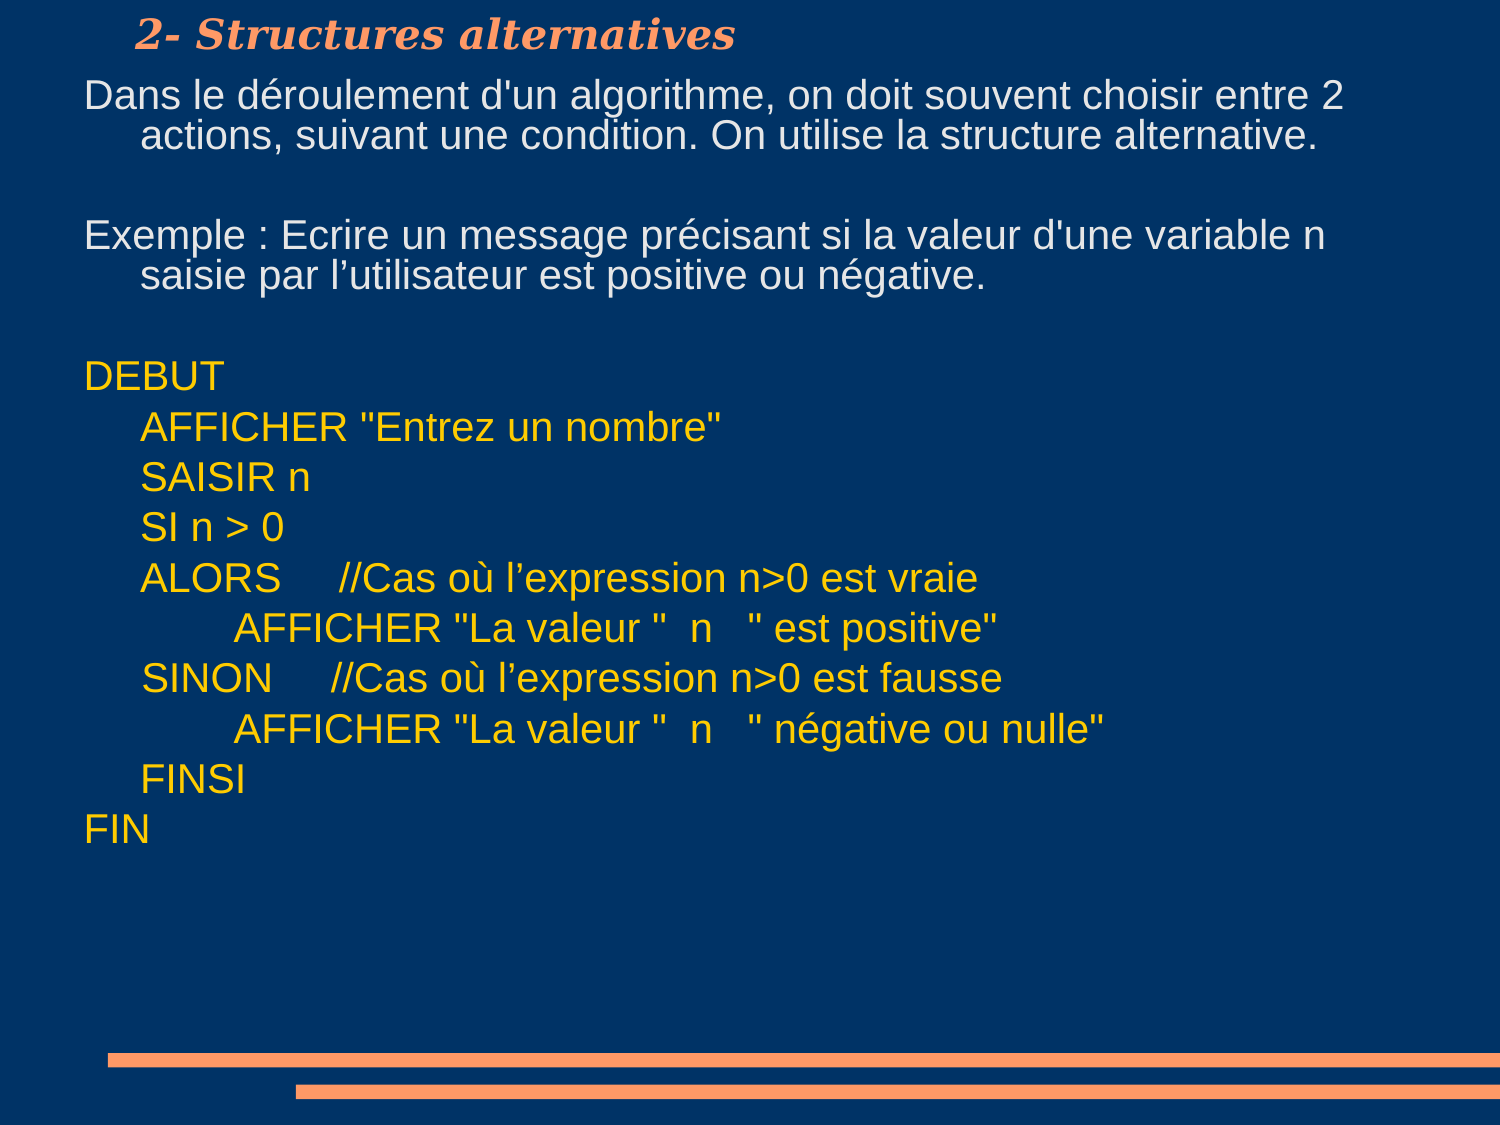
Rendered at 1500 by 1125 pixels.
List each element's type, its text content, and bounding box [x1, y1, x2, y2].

list Dans le déroulement d'un algorithme, on doit souvent choisir entre 2 actions, suivant une condition. On utilise la structure alternative. Exemple : Ecrire un message précisant si la valeur d'une variable n saisie par l’utilisateur est positive ou négative. DEBUT AFFICHER "Entrez un nombre" SAISIR n SI n > 0 ALORS //Cas où l’expression n>0 est vraie AFFICHER "La valeur " n " est positive" SINON //Cas où l’expression n>0 est fausse AFFICHER "La valeur " n " négative ou nulle" FINSI FIN [68, 69, 1369, 1062]
title 2- Structures alternatives [100, 0, 1376, 66]
